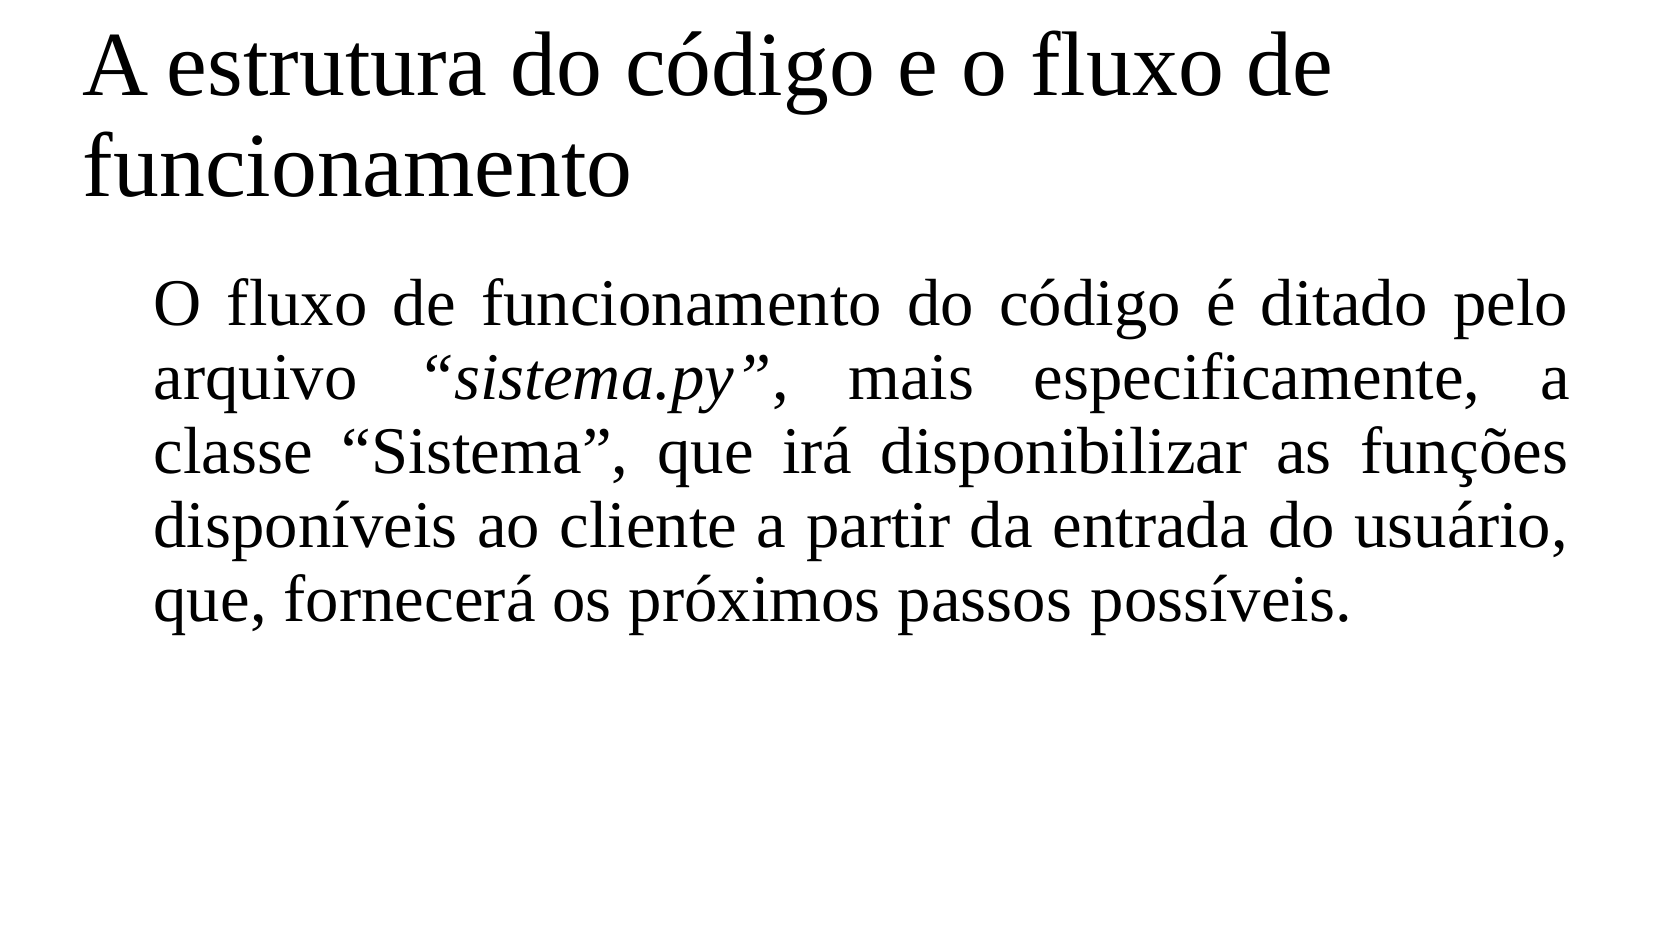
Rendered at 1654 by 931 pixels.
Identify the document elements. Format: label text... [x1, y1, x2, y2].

list O fluxo de funcionamento do código é ditado pelo arquivo “sistema.py”, mais especificamente, a classe “Sistema”, que irá disponibilizar as funções disponíveis ao cliente a partir da entrada do usuário, que, fornecerá os próximos passos possíveis. [82, 265, 1571, 806]
title A estrutura do código e o fluxo de funcionamento [82, 13, 1571, 217]
